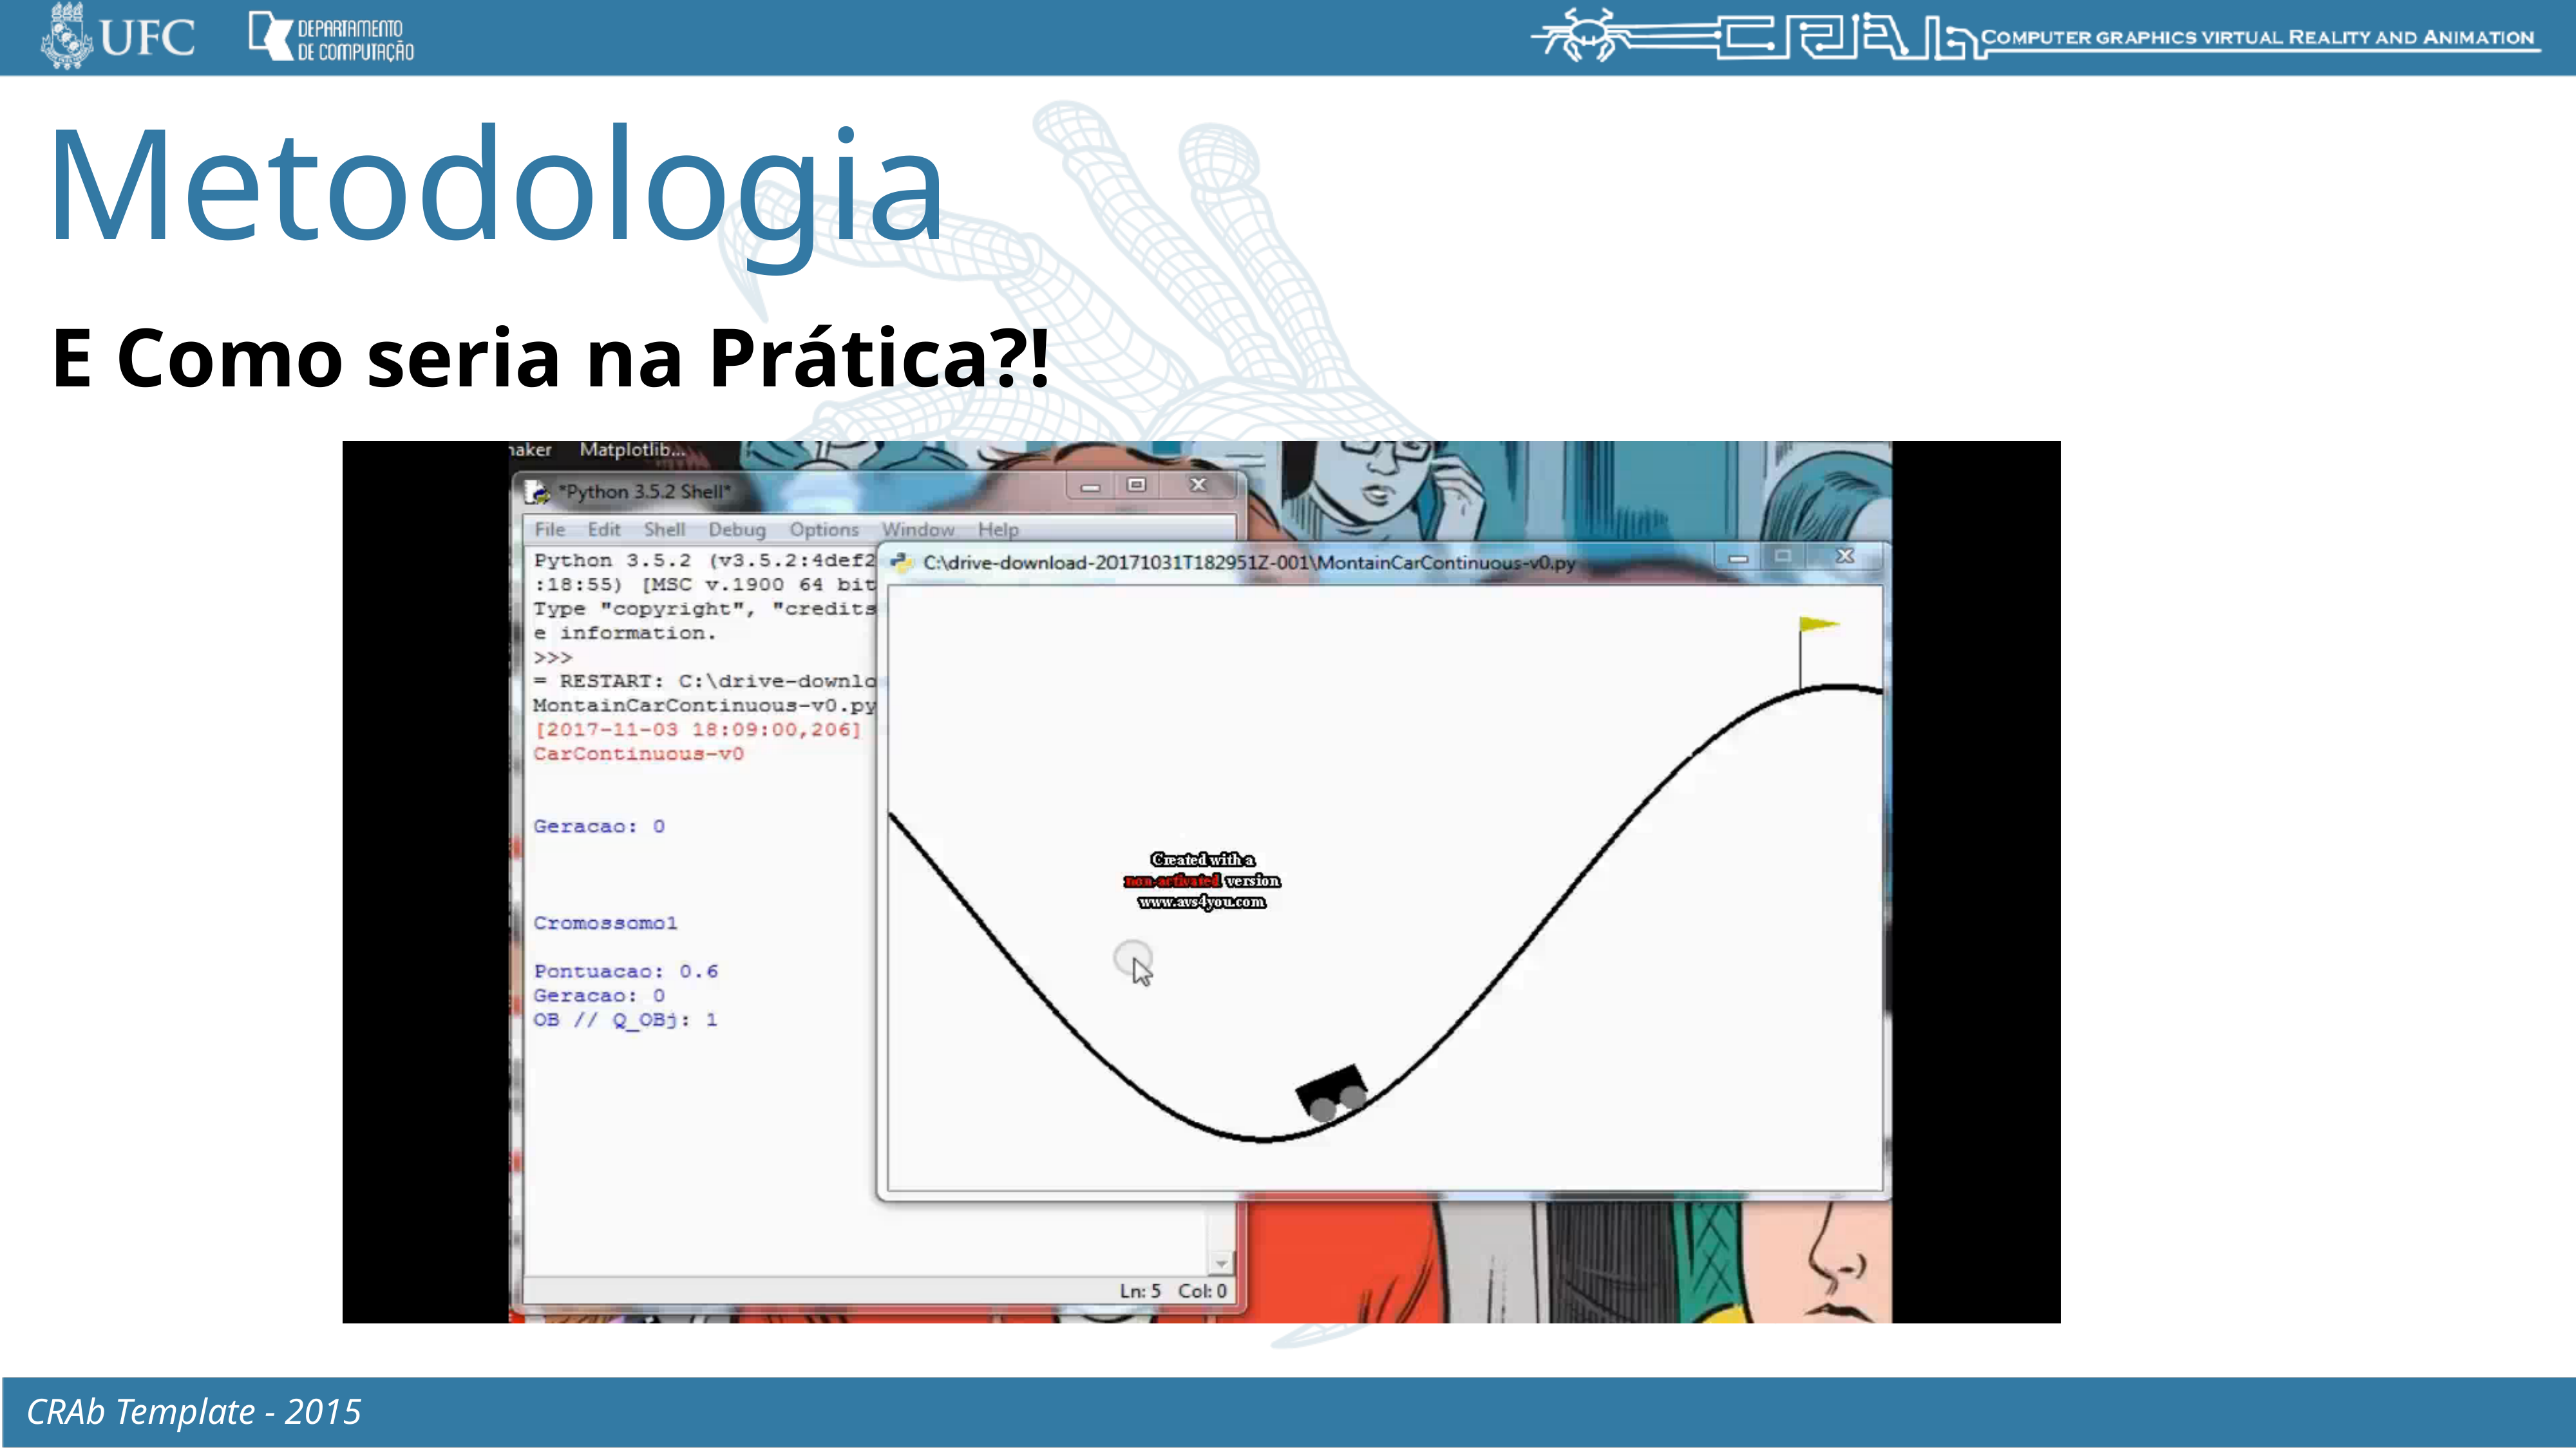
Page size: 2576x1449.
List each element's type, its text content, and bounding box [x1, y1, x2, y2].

title Metodologia [41, 86, 2445, 277]
picture [0, 0, 2576, 1449]
text_box [342, 441, 2061, 1324]
text_box E Como seria na Prática?! [41, 298, 1369, 411]
